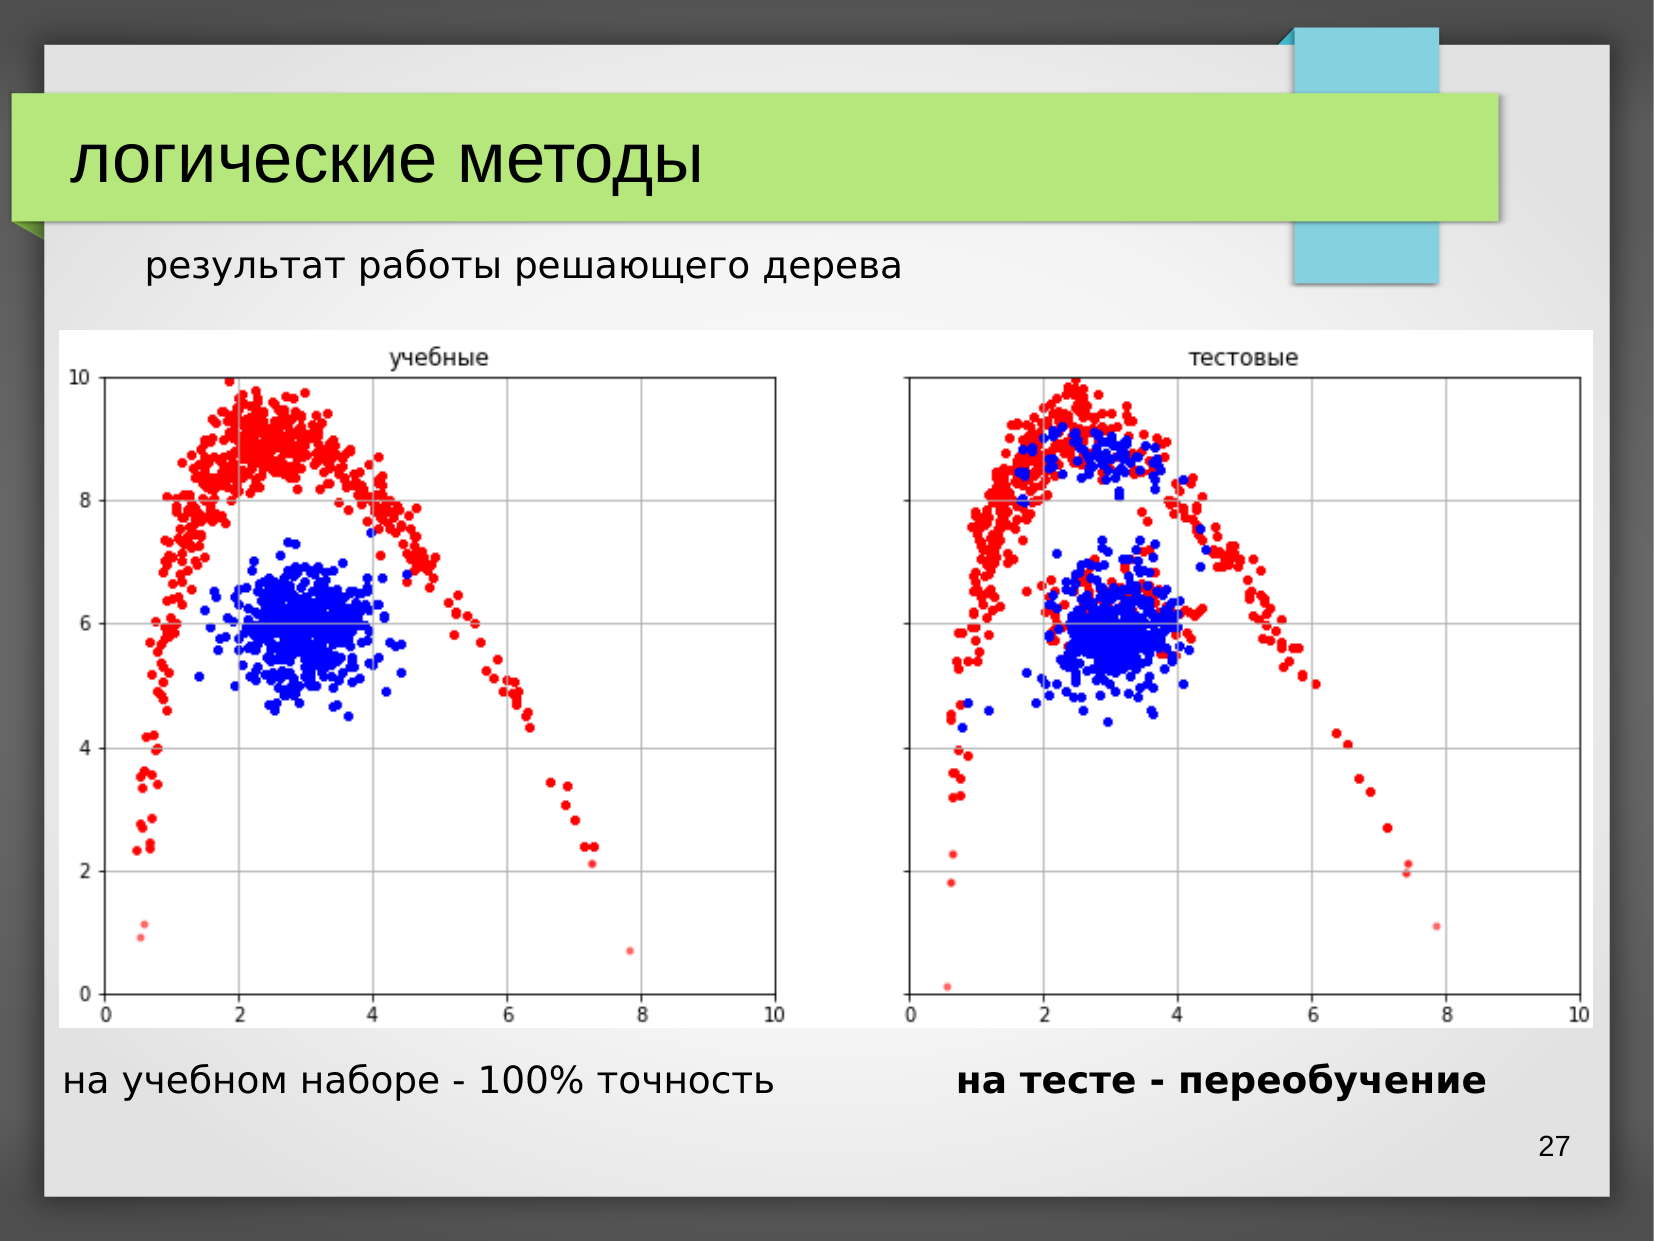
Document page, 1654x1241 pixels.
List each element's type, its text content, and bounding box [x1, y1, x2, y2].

text_box результат работы решающего дерева [129, 236, 1123, 297]
picture [0, 0, 1654, 1241]
text_box на учебном наборе - 100% точность на тесте - переобучение [47, 1051, 1595, 1154]
title логические методы [70, 118, 1205, 199]
